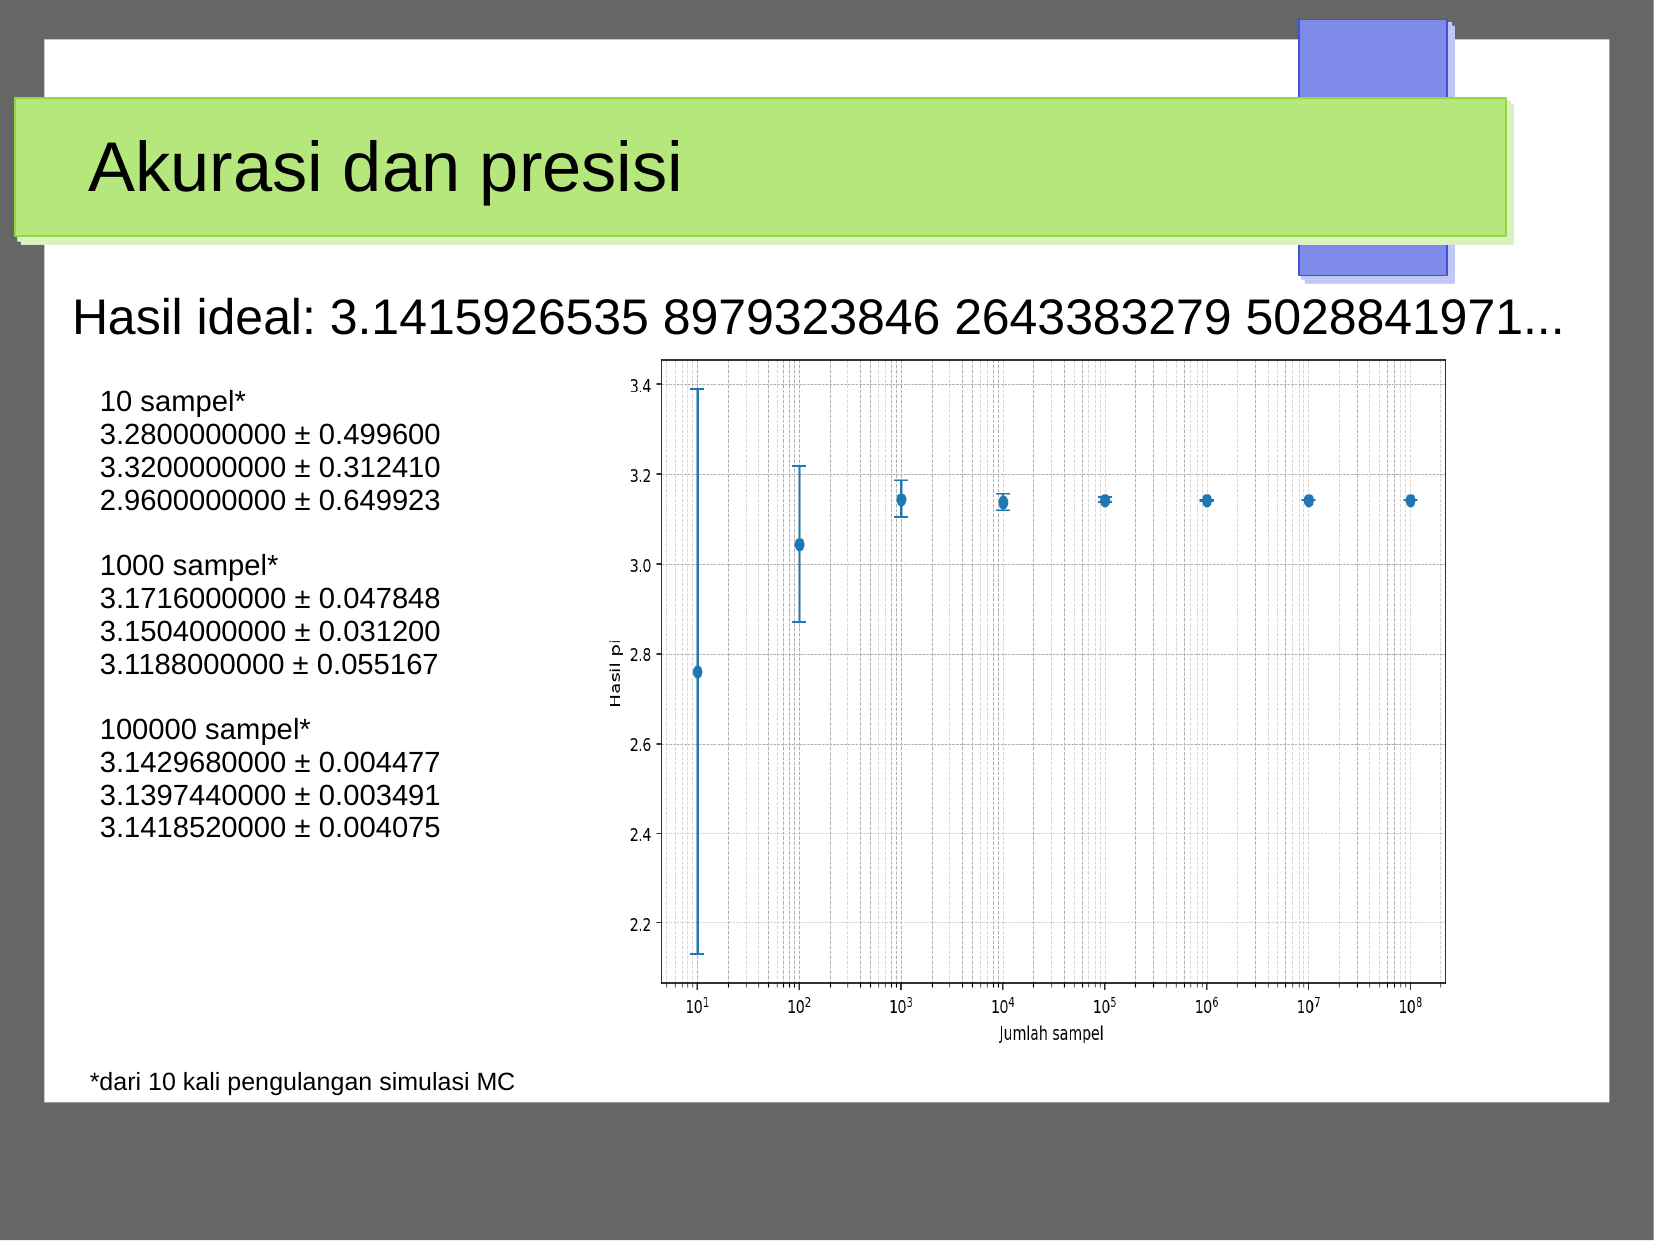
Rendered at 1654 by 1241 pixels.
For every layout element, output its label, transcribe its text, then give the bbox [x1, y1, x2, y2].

text_box *dari 10 kali pengulangan simulasi MC [75, 1060, 603, 1124]
text_box Hasil ideal: 3.1415926535 8979323846 2643383279 5028841971... [57, 282, 1581, 358]
text_box 10 sampel* 3.2800000000 ± 0.499600 3.3200000000 ± 0.312410 2.9600000000 ± 0.649923 1000 sampel* 3.1716000000 ± 0.047848 3.1504000000 ± 0.031200 3.1188000000 ± 0.055167 100000 sampel* 3.1429680000 ± 0.004477 3.1397440000 ± 0.003491 3.1418520000 ± 0.004075 [85, 378, 526, 1074]
picture [600, 358, 1455, 1055]
title Akurasi dan presisi [88, 98, 1506, 237]
